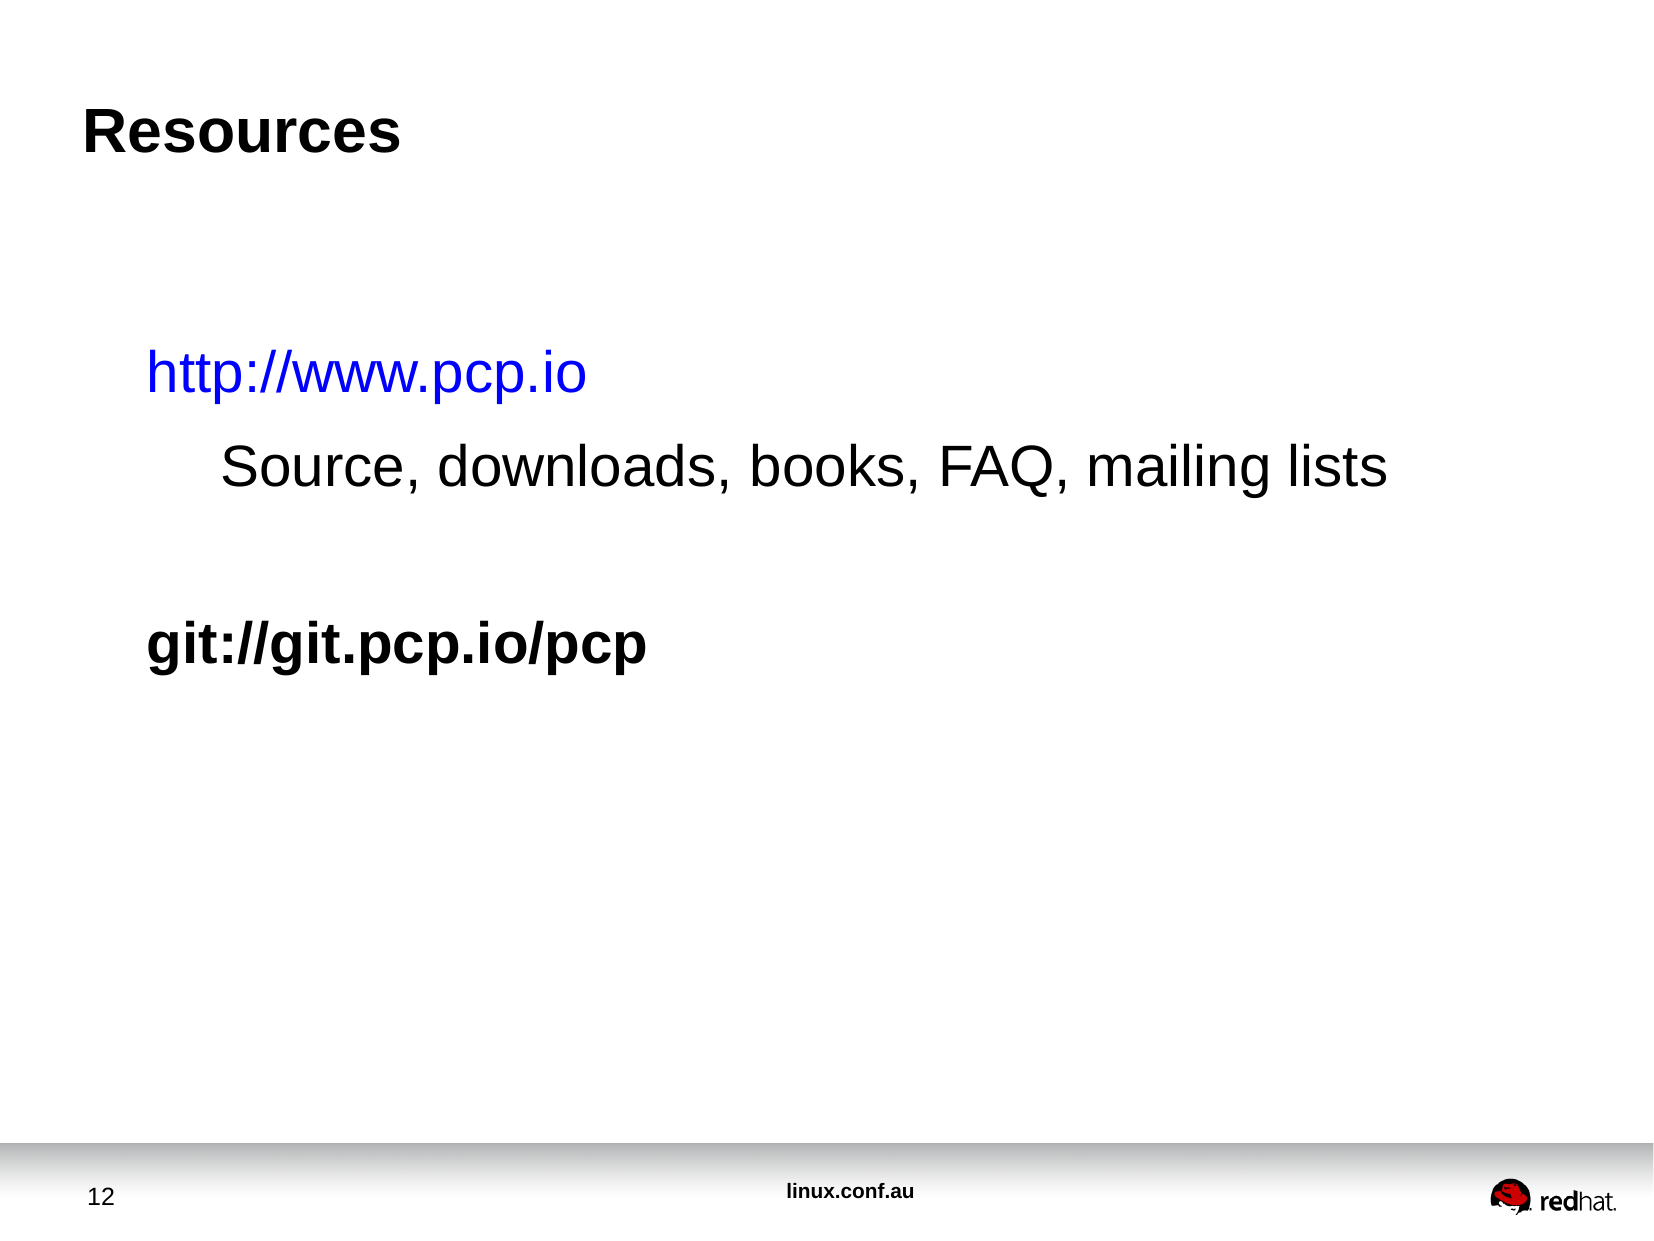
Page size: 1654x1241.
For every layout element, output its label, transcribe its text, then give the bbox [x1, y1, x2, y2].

picture [0, 1143, 1654, 1241]
title Resources [82, 37, 1571, 226]
list http://www.pcp.io Source, downloads, books, FAQ, mailing lists git://git.pcp.io/pcp [86, 244, 1576, 1039]
